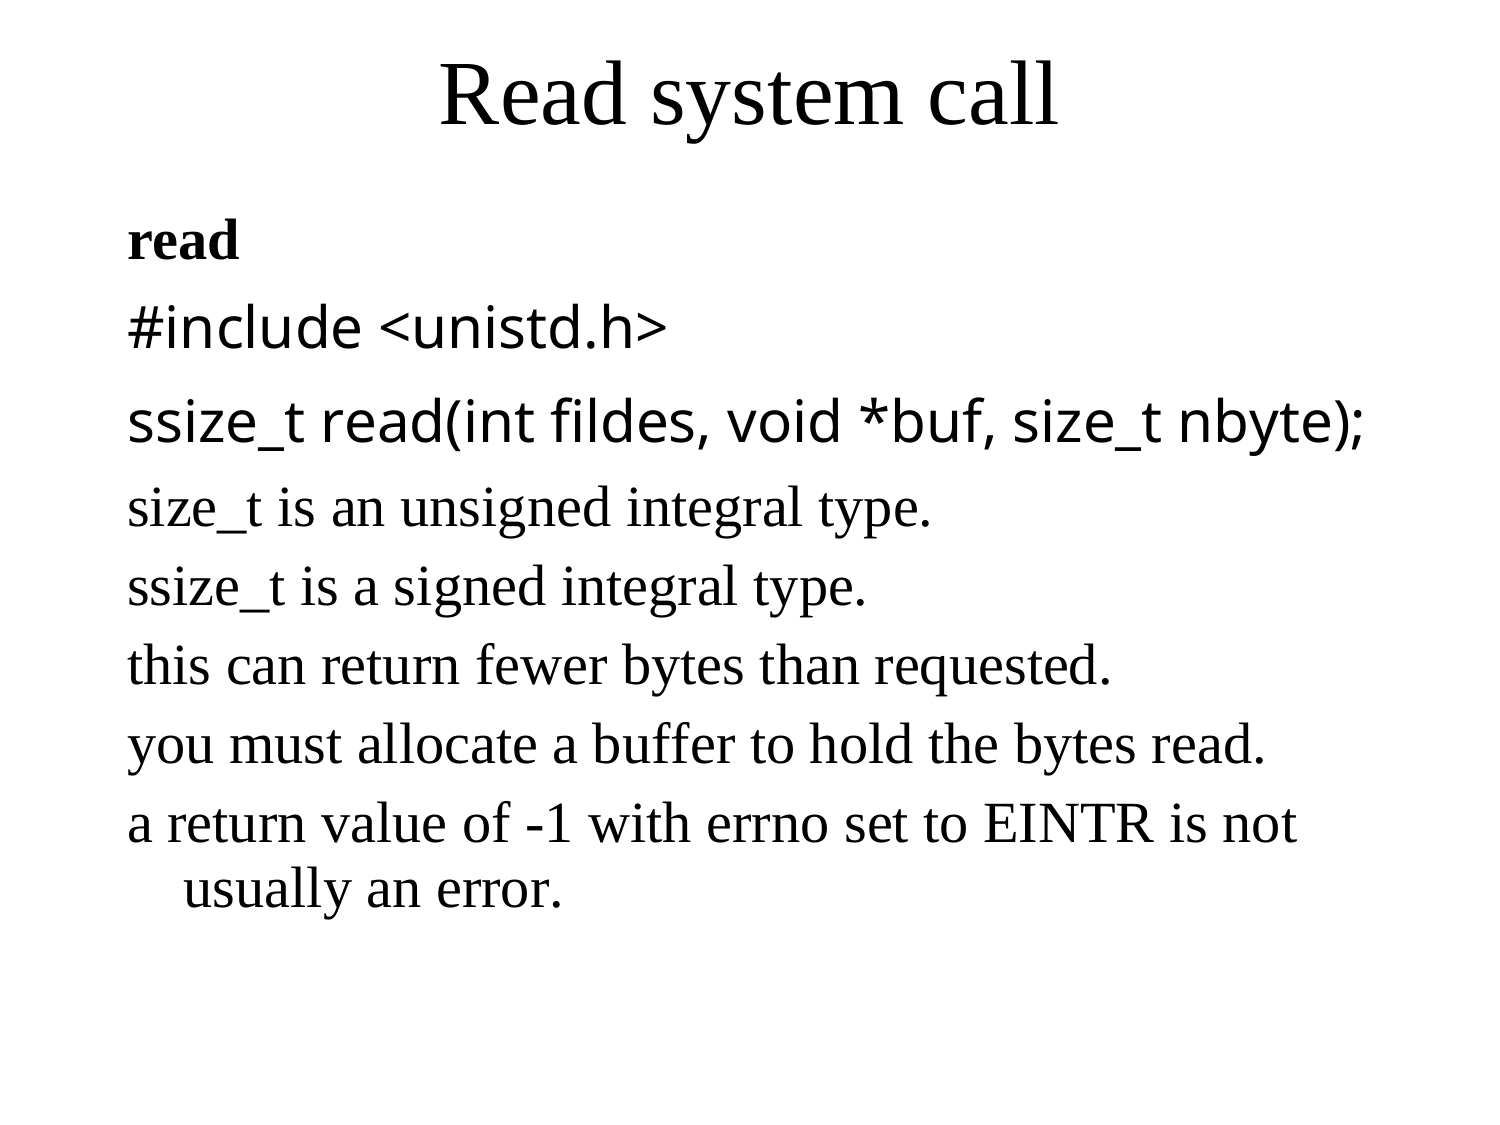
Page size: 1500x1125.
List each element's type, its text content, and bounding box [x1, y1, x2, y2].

title Read system call [112, 0, 1388, 188]
list read #include <unistd.h> ssize_t read(int fildes, void *buf, size_t nbyte); size_t is an unsigned integral type. ssize_t is a signed integral type. this can return fewer bytes than requested. you must allocate a buffer to hold the bytes read. a return value of -1 with errno set to EINTR is not usually an error. [112, 200, 1388, 1125]
